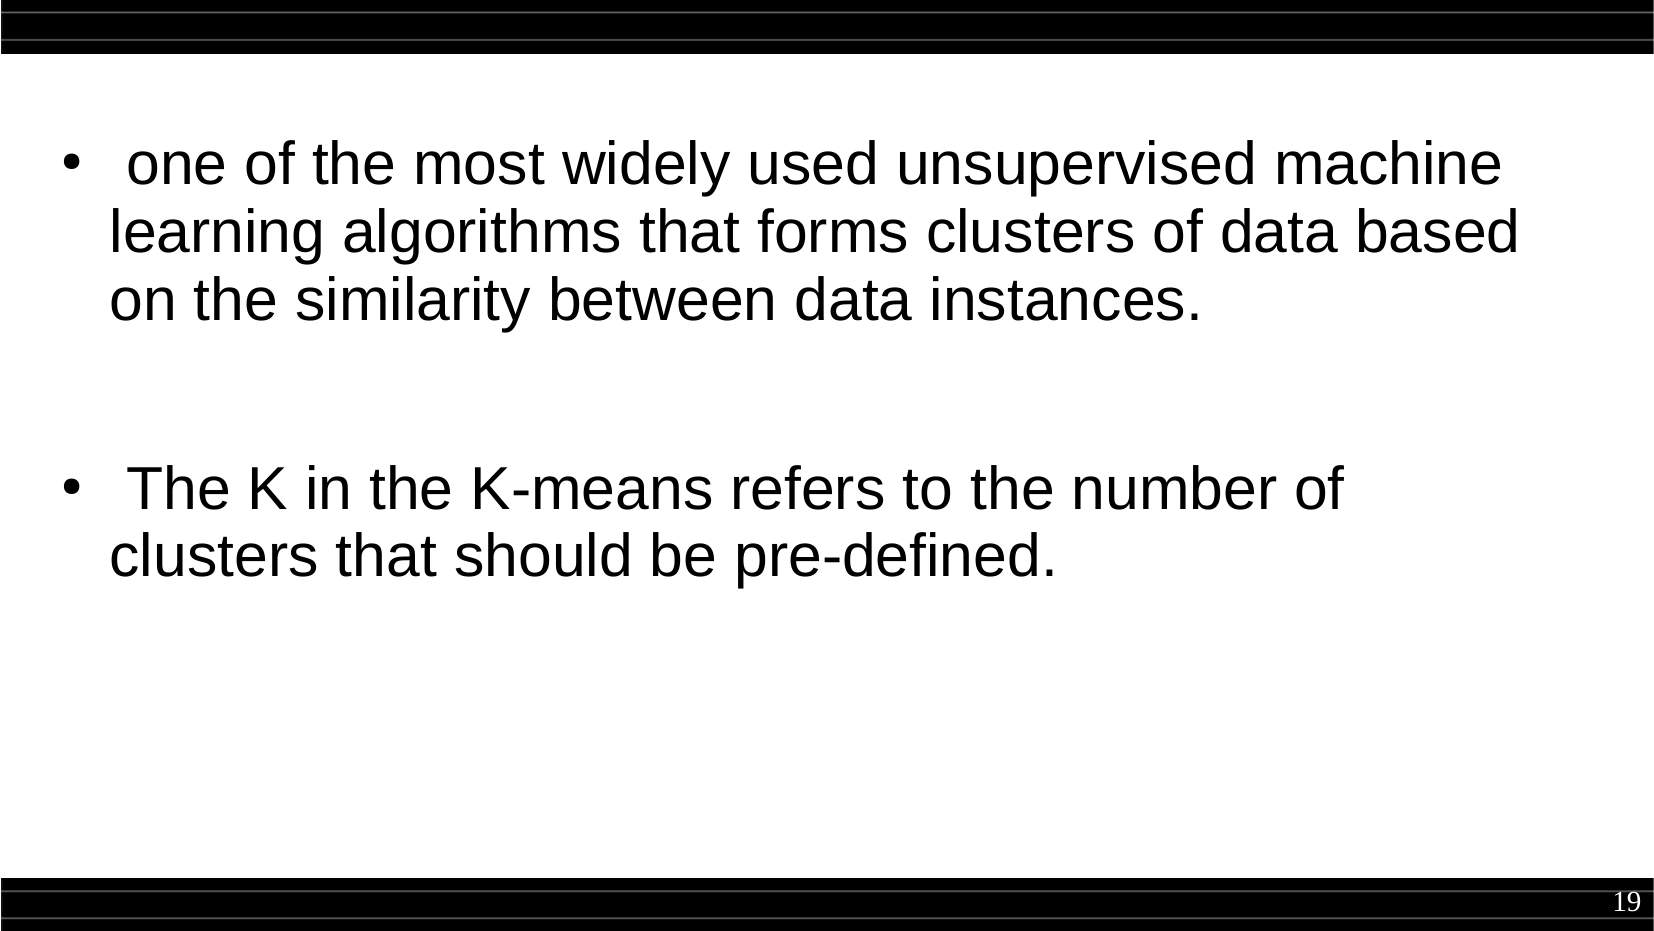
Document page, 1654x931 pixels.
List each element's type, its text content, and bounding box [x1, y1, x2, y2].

picture [1, 0, 1654, 54]
list one of the most widely used unsupervised machine learning algorithms that forms clusters of data based on the similarity between data instances. The K in the K-means refers to the number of clusters that should be pre-defined. [45, 129, 1534, 616]
picture [1, 878, 1654, 931]
